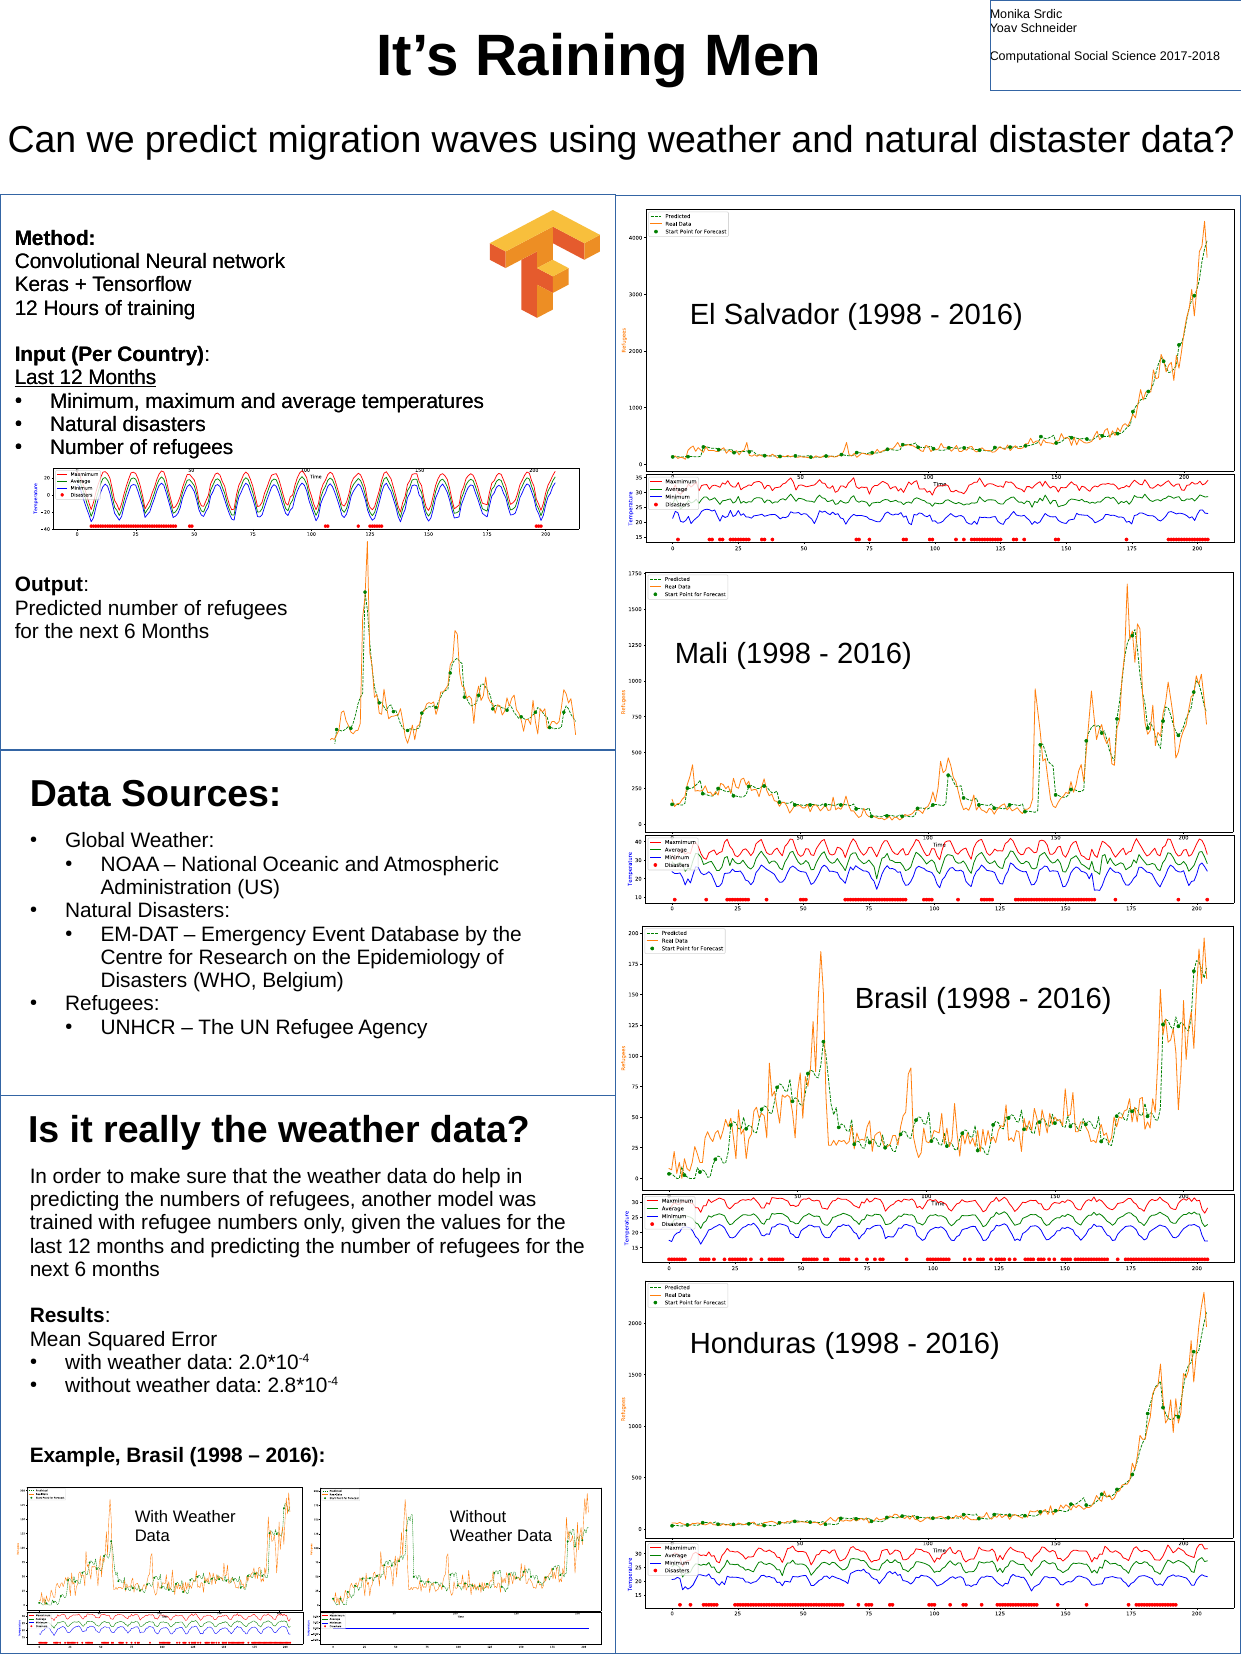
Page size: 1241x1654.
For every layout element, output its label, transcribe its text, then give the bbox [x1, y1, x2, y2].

text_box Output: Predicted number of refugees for the next 6 Months [0, 601, 316, 796]
text_box El Salvador (1998 - 2016) [675, 291, 1156, 391]
text_box Brasil (1998 - 2016) [840, 975, 1201, 1074]
text_box Data Sources: [15, 765, 571, 821]
text_box With Weather Data [120, 1500, 271, 1587]
text_box In order to make sure that the weather data do help in predicting the numbers of refugees, another model was trained with refugee numbers only, given the values for the last 12 months and predicting the number of refugees for the next 6 months Results: Mean Squared Error with weather data: 2.0*10-4 without weather data: 2.8*10-4 Example, Brasil (1998 – 2016): [15, 1157, 616, 1480]
text_box Method: Convolutional Neural network Keras + Tensorflow 12 Hours of training Input (Per Country): Last 12 Months Minimum, maximum and average temperatures Natural disasters Number of refugees [0, 195, 616, 601]
text_box Without Weather Data [435, 1500, 571, 1561]
title It’s Raining Men [375, 5, 823, 106]
picture [617, 920, 1241, 1621]
subtitle Can we predict migration waves using weather and natural distaster data? [2, 114, 1241, 166]
picture [617, 203, 1241, 556]
text_box Monika Srdic Yoav Schneider Computational Social Science 2017-2018 [991, 1, 1241, 76]
text_box Is it really the weather data? [0, 1101, 587, 1201]
picture [30, 467, 585, 744]
text_box Mali (1998 - 2016) [660, 630, 1006, 729]
text_box Global Weather: NOAA – National Oceanic and Atmospheric Administration (US) Natural Disasters: EM-DAT – Emergency Event Database by the Centre for Research on the Epidemiology of Disasters (WHO, Belgium) Refugees: UNHCR – The UN Refugee Agency [15, 821, 601, 1047]
picture [15, 1484, 605, 1651]
text_box Honduras (1998 - 2016) [675, 1320, 1111, 1419]
picture [617, 566, 1240, 916]
